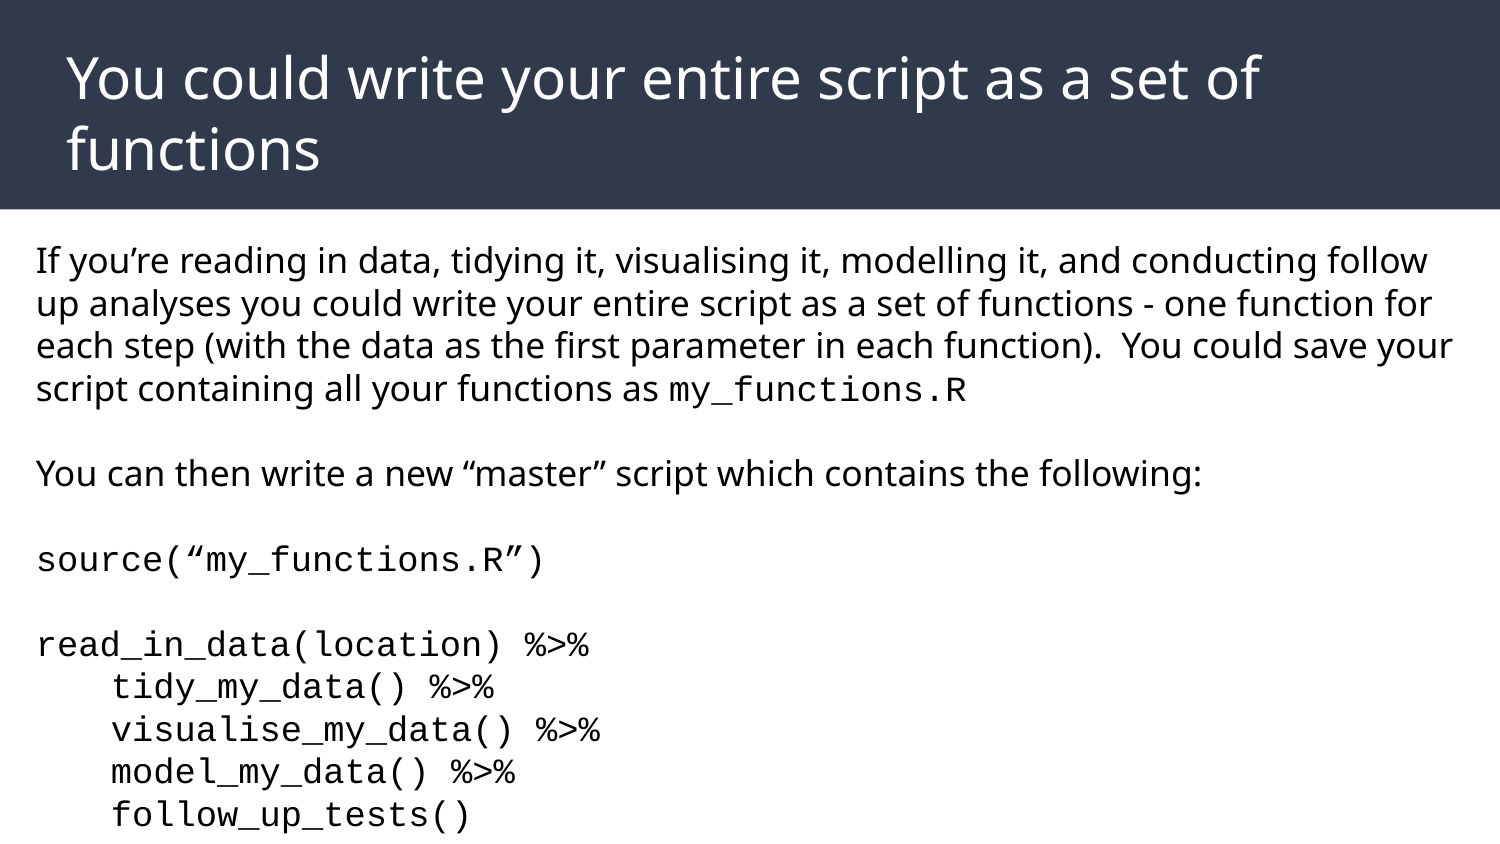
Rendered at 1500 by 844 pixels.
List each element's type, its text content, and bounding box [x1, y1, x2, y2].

title You could write your entire script as a set of functions [51, 26, 1449, 129]
text_box If you’re reading in data, tidying it, visualising it, modelling it, and conducting follow up analyses you could write your entire script as a set of functions - one function for each step (with the data as the first parameter in each function). You could save your script containing all your functions as my_functions.R You can then write a new “master” script which contains the following: source(“my_functions.R”) read_in_data(location) %>% tidy_my_data() %>% visualise_my_data() %>% model_my_data() %>% follow_up_tests() [20, 223, 1480, 819]
